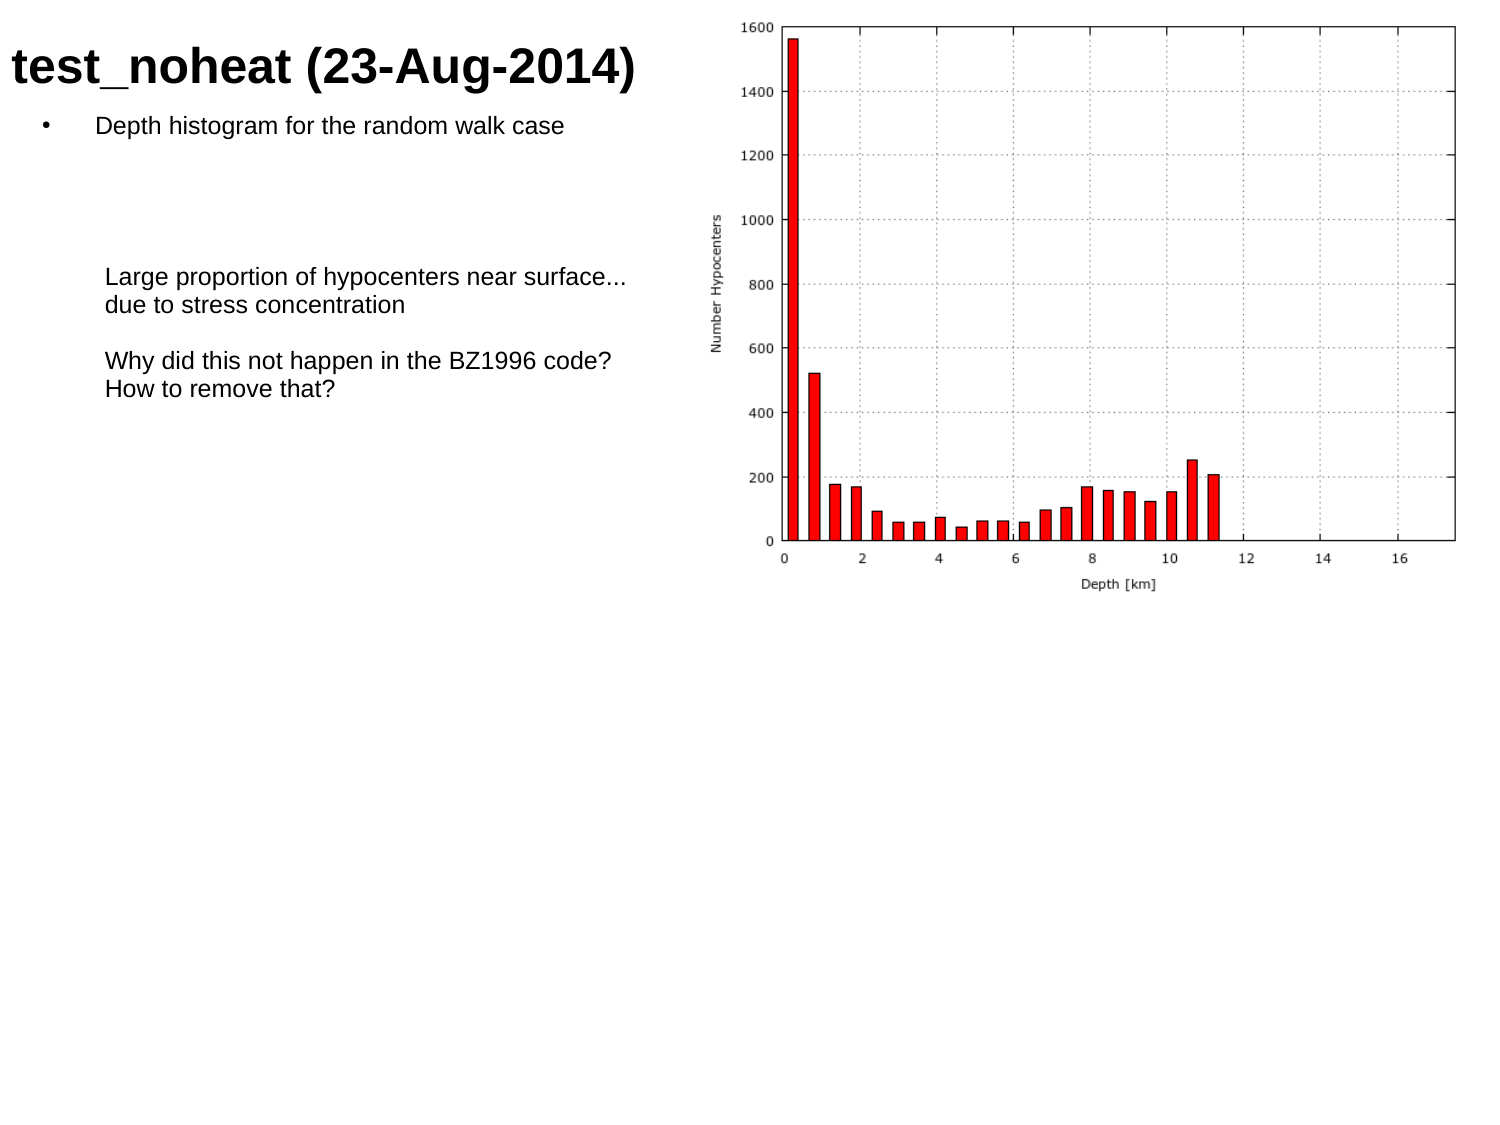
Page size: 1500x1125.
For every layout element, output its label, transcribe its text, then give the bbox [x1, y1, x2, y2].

title test_noheat (23-Aug-2014) [11, 19, 705, 112]
list Depth histogram for the random walk case [24, 111, 1425, 1078]
text_box Large proportion of hypocenters near surface... due to stress concentration Why did this not happen in the BZ1996 code? How to remove that? [90, 254, 661, 427]
picture [705, 14, 1462, 595]
